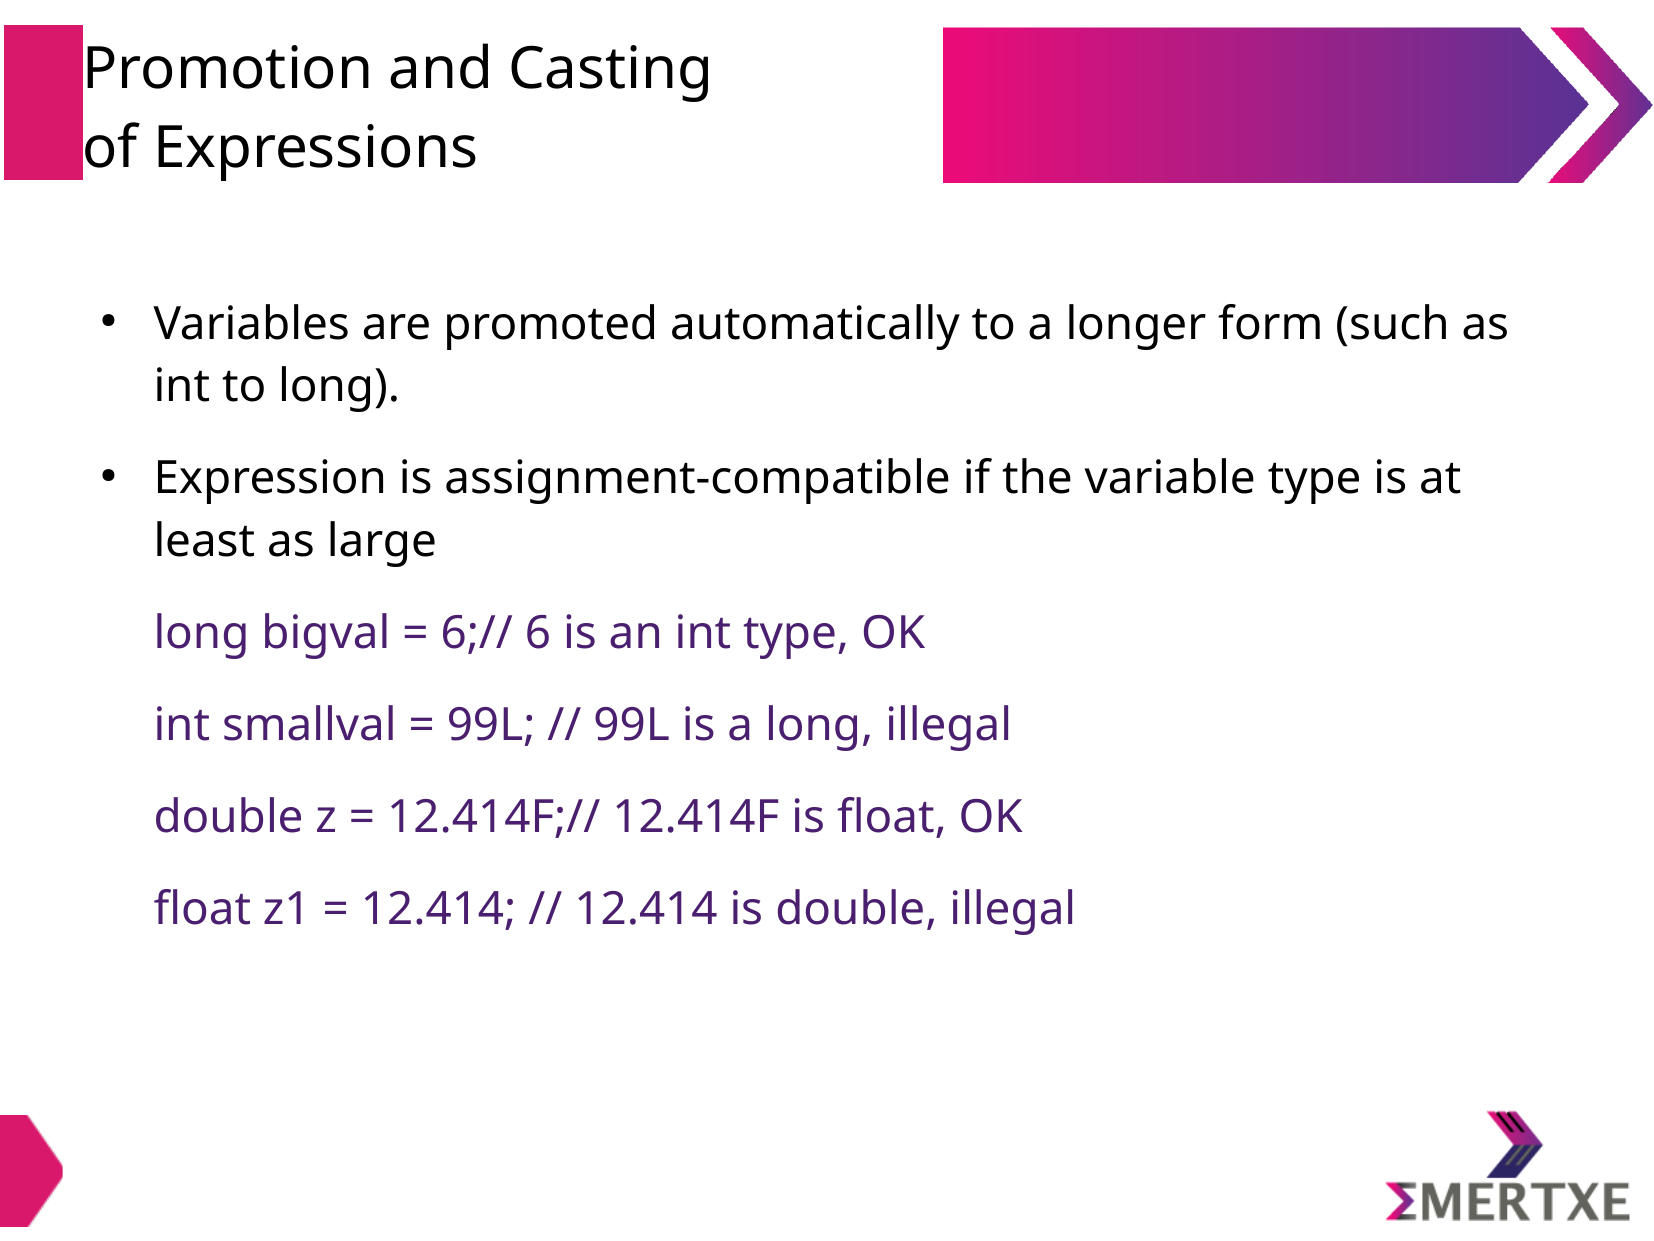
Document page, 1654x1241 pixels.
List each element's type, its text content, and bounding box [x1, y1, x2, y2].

title Promotion and Casting of Expressions [82, 2, 1571, 210]
picture [1571, 27, 1653, 183]
picture [1385, 1107, 1631, 1221]
list Variables are promoted automatically to a longer form (such as int to long). Expression is assignment-compatible if the variable type is at least as large long bigval = 6;// 6 is an int type, OK int smallval = 99L; // 99L is a long, illegal double z = 12.414F;// 12.414F is float, OK float z1 = 12.414; // 12.414 is double, illegal [82, 290, 1571, 1010]
